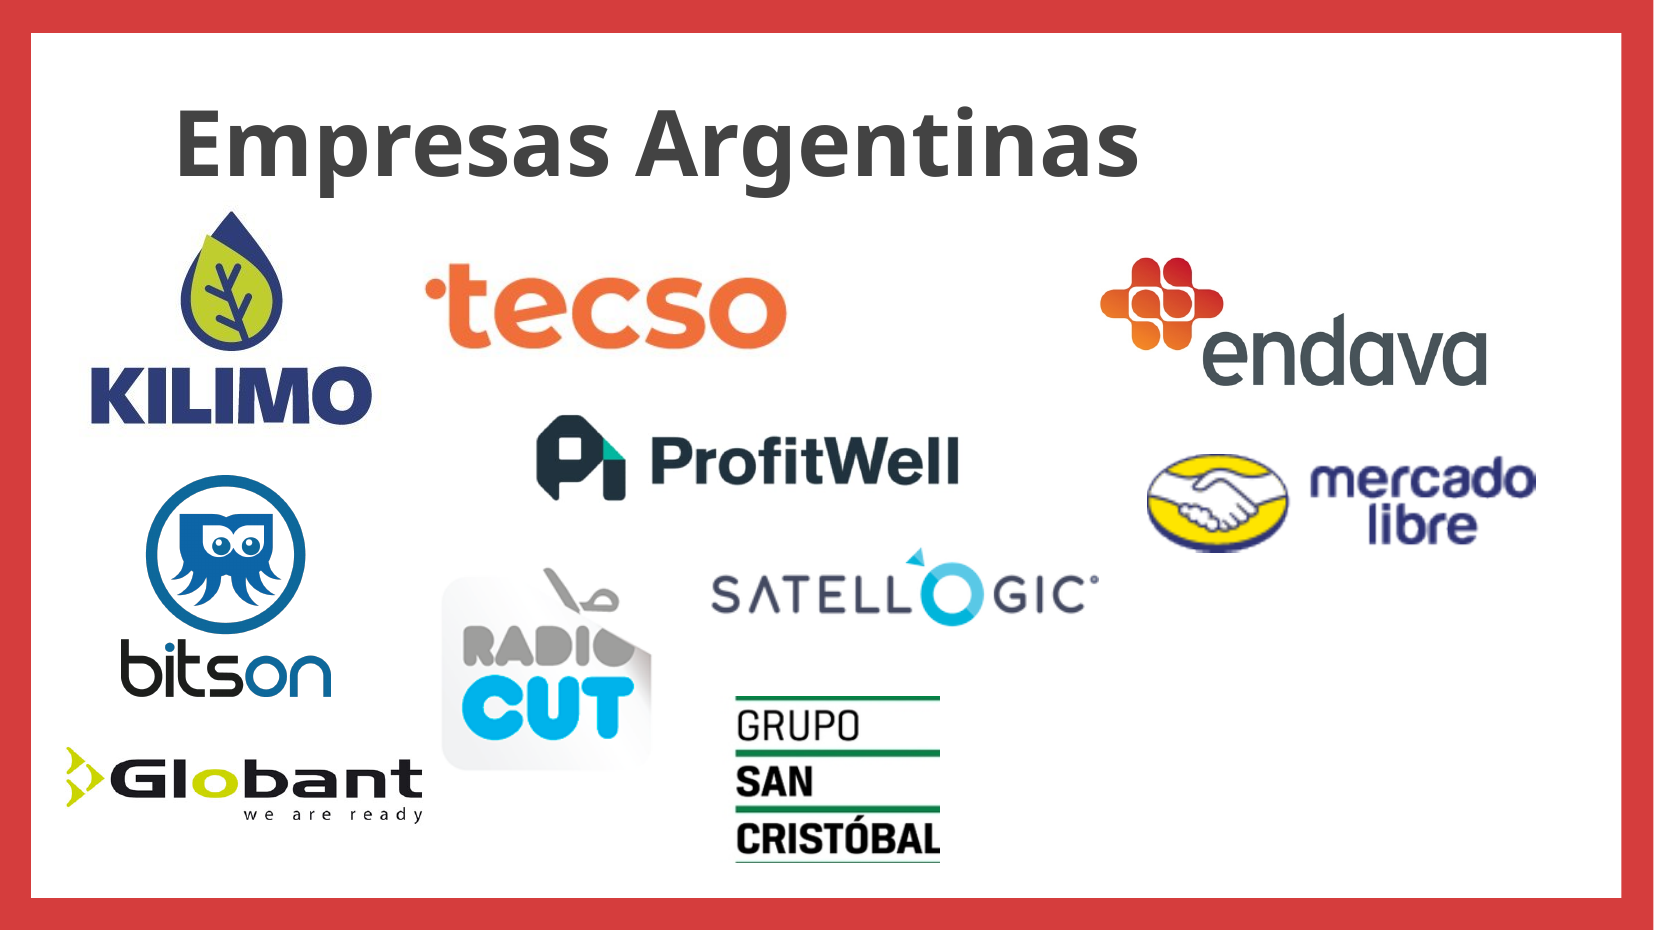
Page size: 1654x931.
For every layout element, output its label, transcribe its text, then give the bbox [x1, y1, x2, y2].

picture [500, 383, 993, 532]
picture [59, 723, 429, 833]
picture [438, 562, 656, 780]
picture [720, 696, 940, 863]
picture [70, 200, 382, 449]
title Empresas Argentinas [157, 54, 1497, 239]
picture [1069, 234, 1536, 426]
picture [413, 248, 804, 367]
picture [710, 543, 1099, 630]
picture [121, 475, 331, 697]
picture [1147, 454, 1536, 553]
